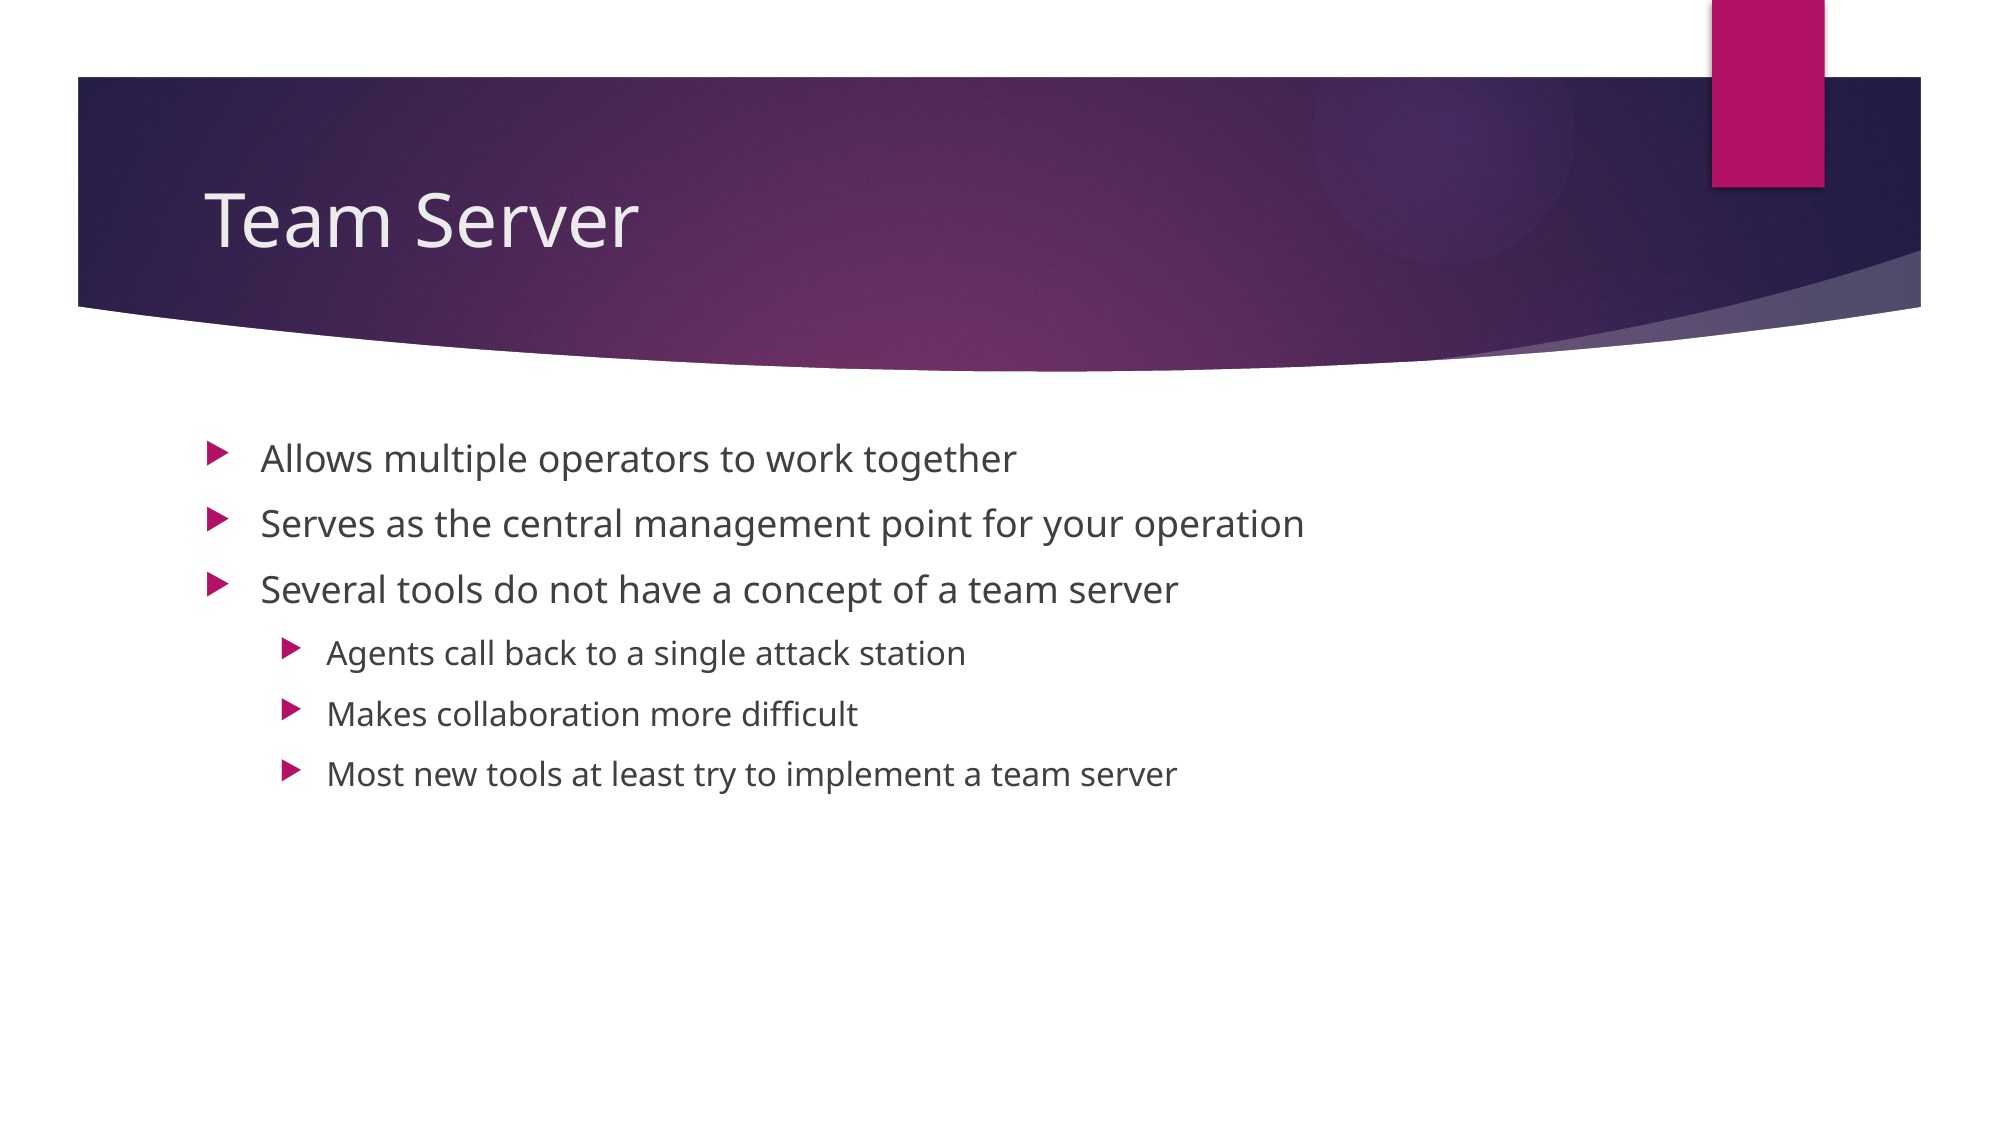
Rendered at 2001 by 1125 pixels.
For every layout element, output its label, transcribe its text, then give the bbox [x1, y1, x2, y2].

picture [79, 78, 1920, 371]
list Allows multiple operators to work together Serves as the central management point for your operation Several tools do not have a concept of a team server Agents call back to a single attack station Makes collaboration more difficult Most new tools at least try to implement a team server [189, 427, 1638, 988]
title Team Server [189, 159, 1627, 276]
title Now what? [1467, 300, 1788, 358]
